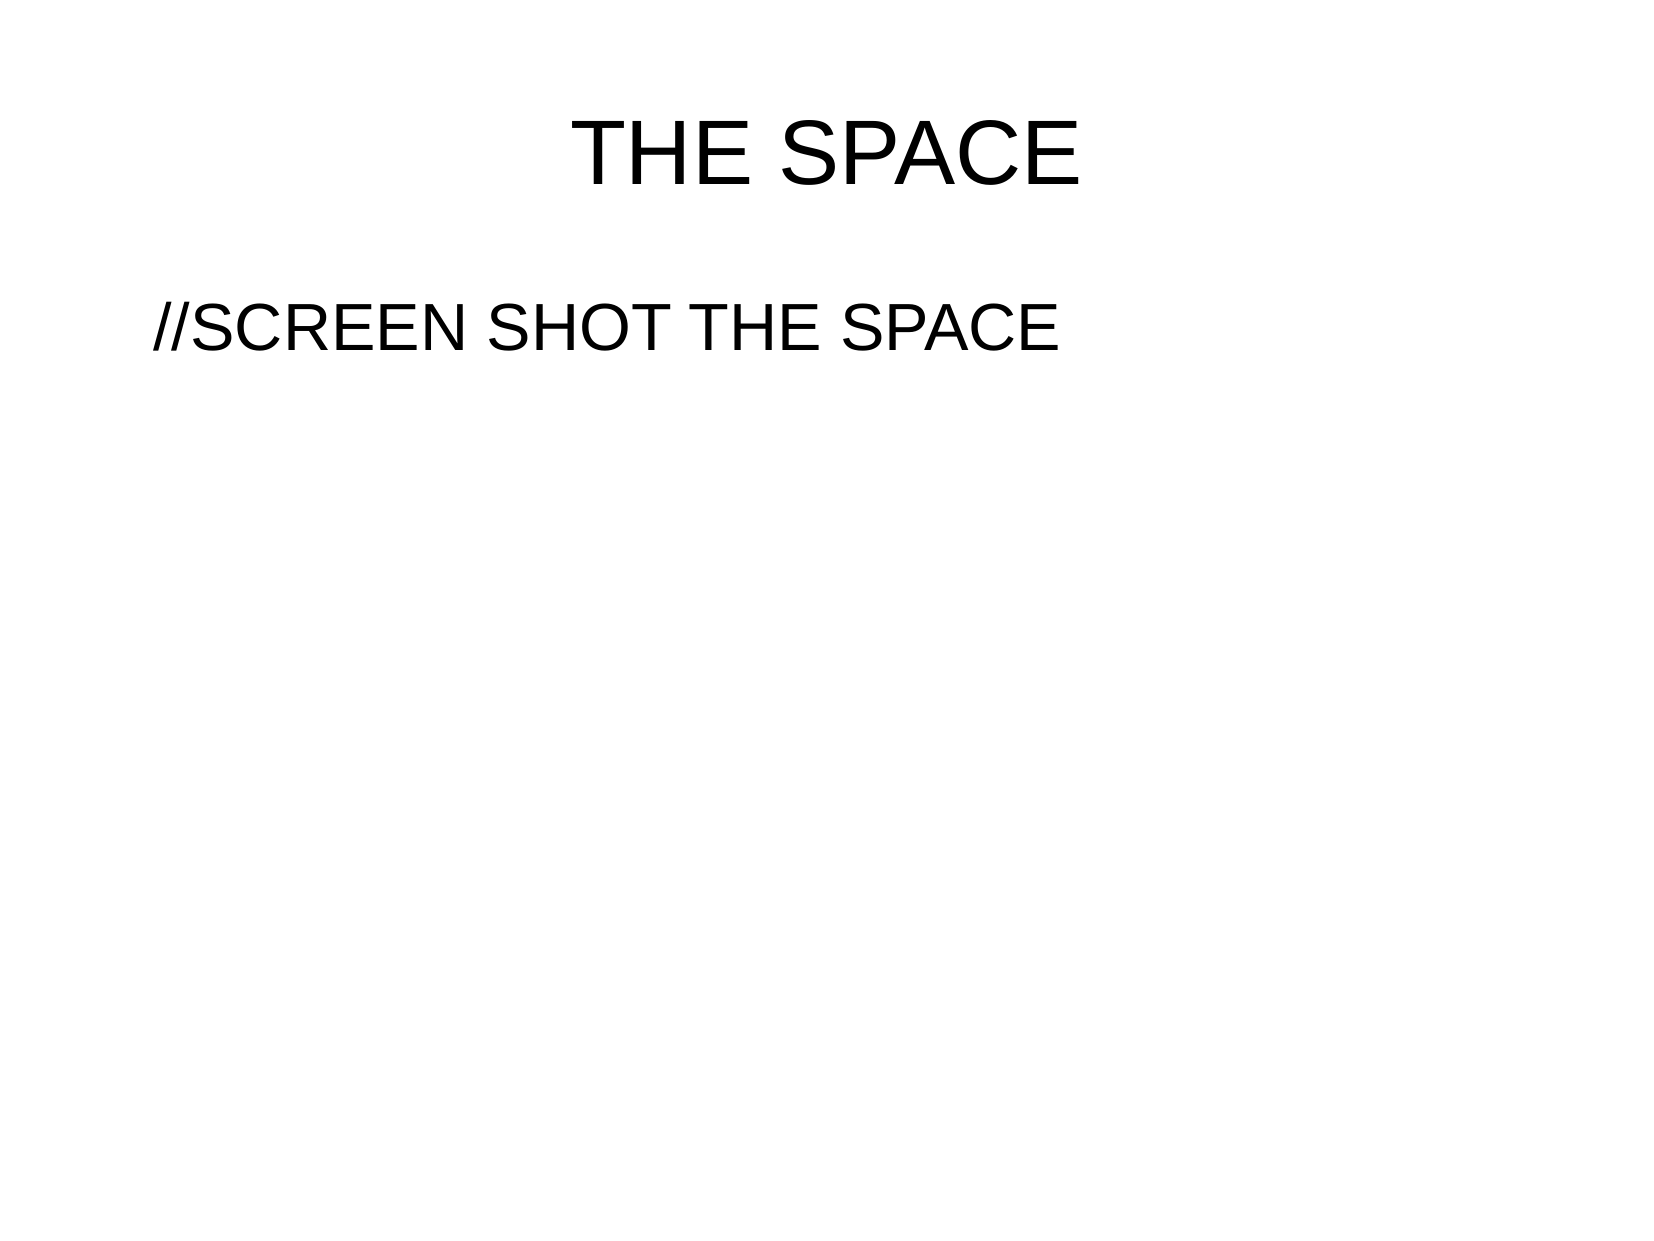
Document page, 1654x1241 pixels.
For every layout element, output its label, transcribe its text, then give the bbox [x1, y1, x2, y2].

title THE SPACE [82, 49, 1571, 257]
list //SCREEN SHOT THE SPACE [82, 290, 1571, 1010]
